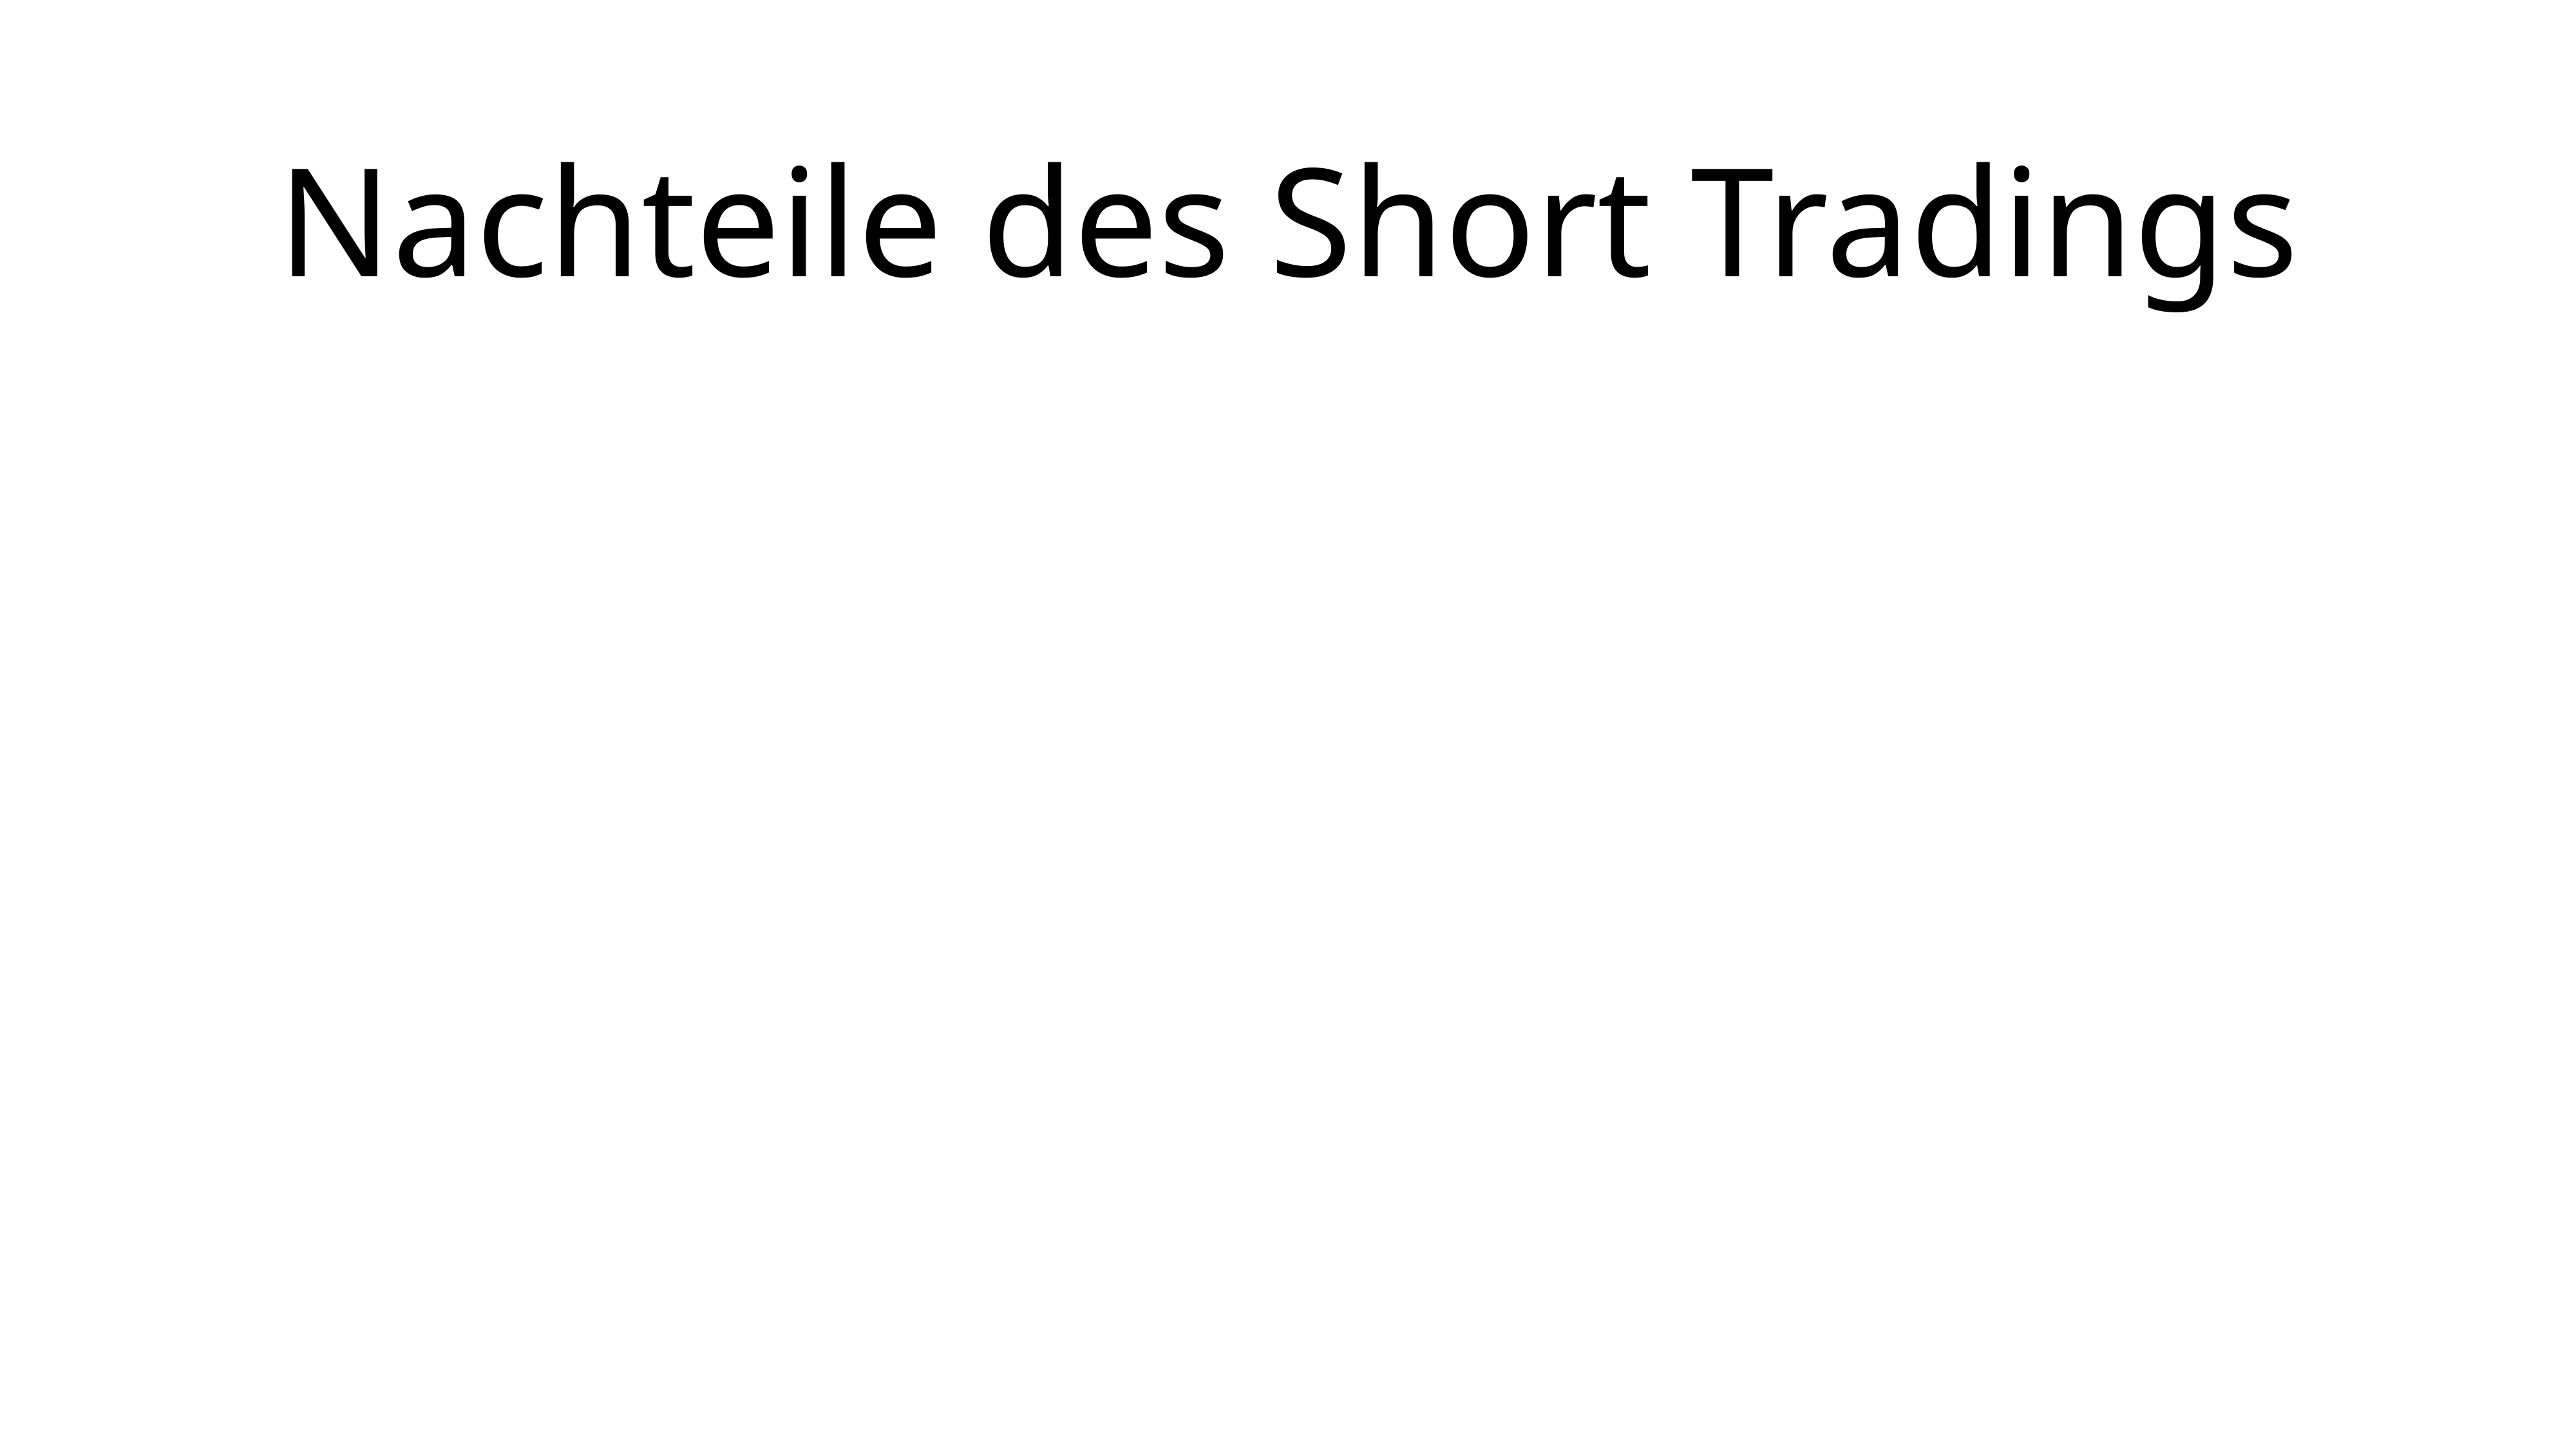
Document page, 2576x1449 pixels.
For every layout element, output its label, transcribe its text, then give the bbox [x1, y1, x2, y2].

text_box Nachteile des Short Tradings [189, 60, 2389, 376]
